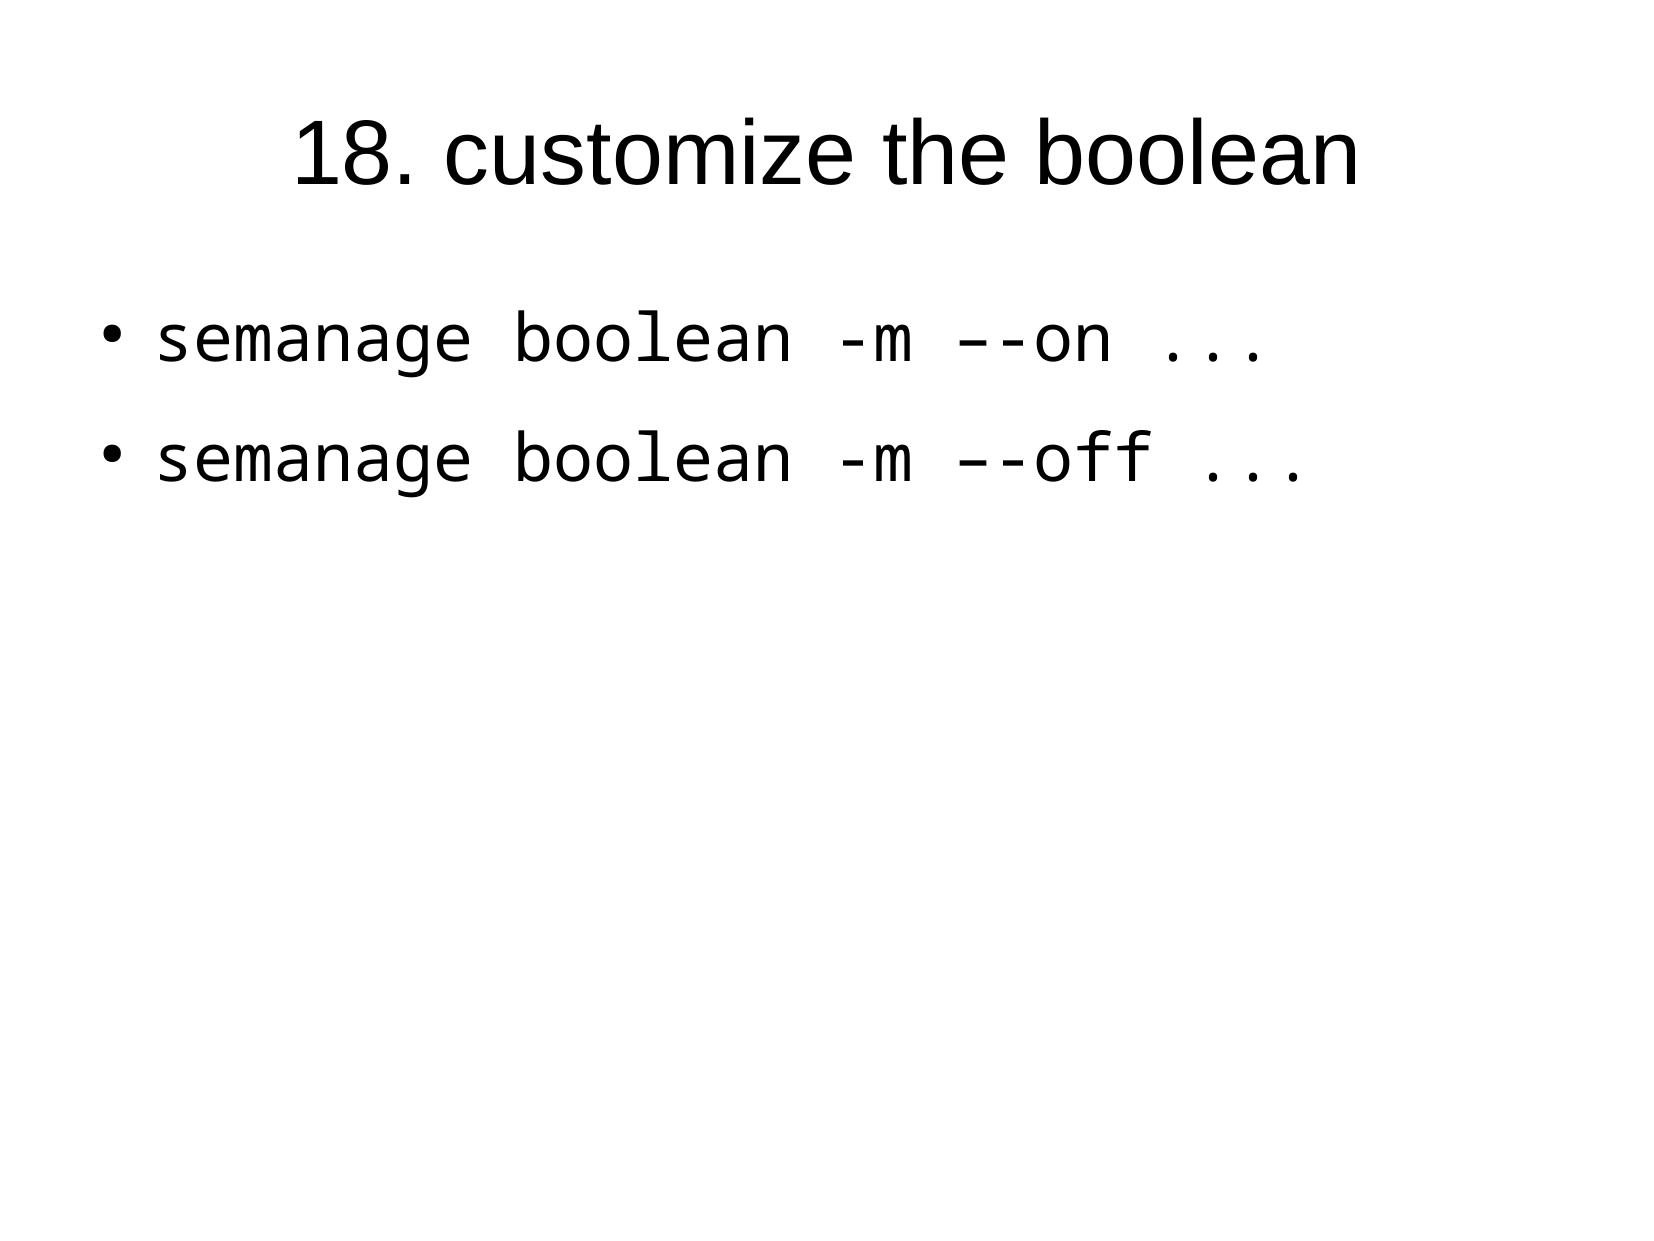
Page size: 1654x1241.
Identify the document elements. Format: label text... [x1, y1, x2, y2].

title 18. customize the boolean [82, 49, 1571, 257]
list semanage boolean -m –-on ... semanage boolean -m –-off ... [82, 290, 1571, 1010]
